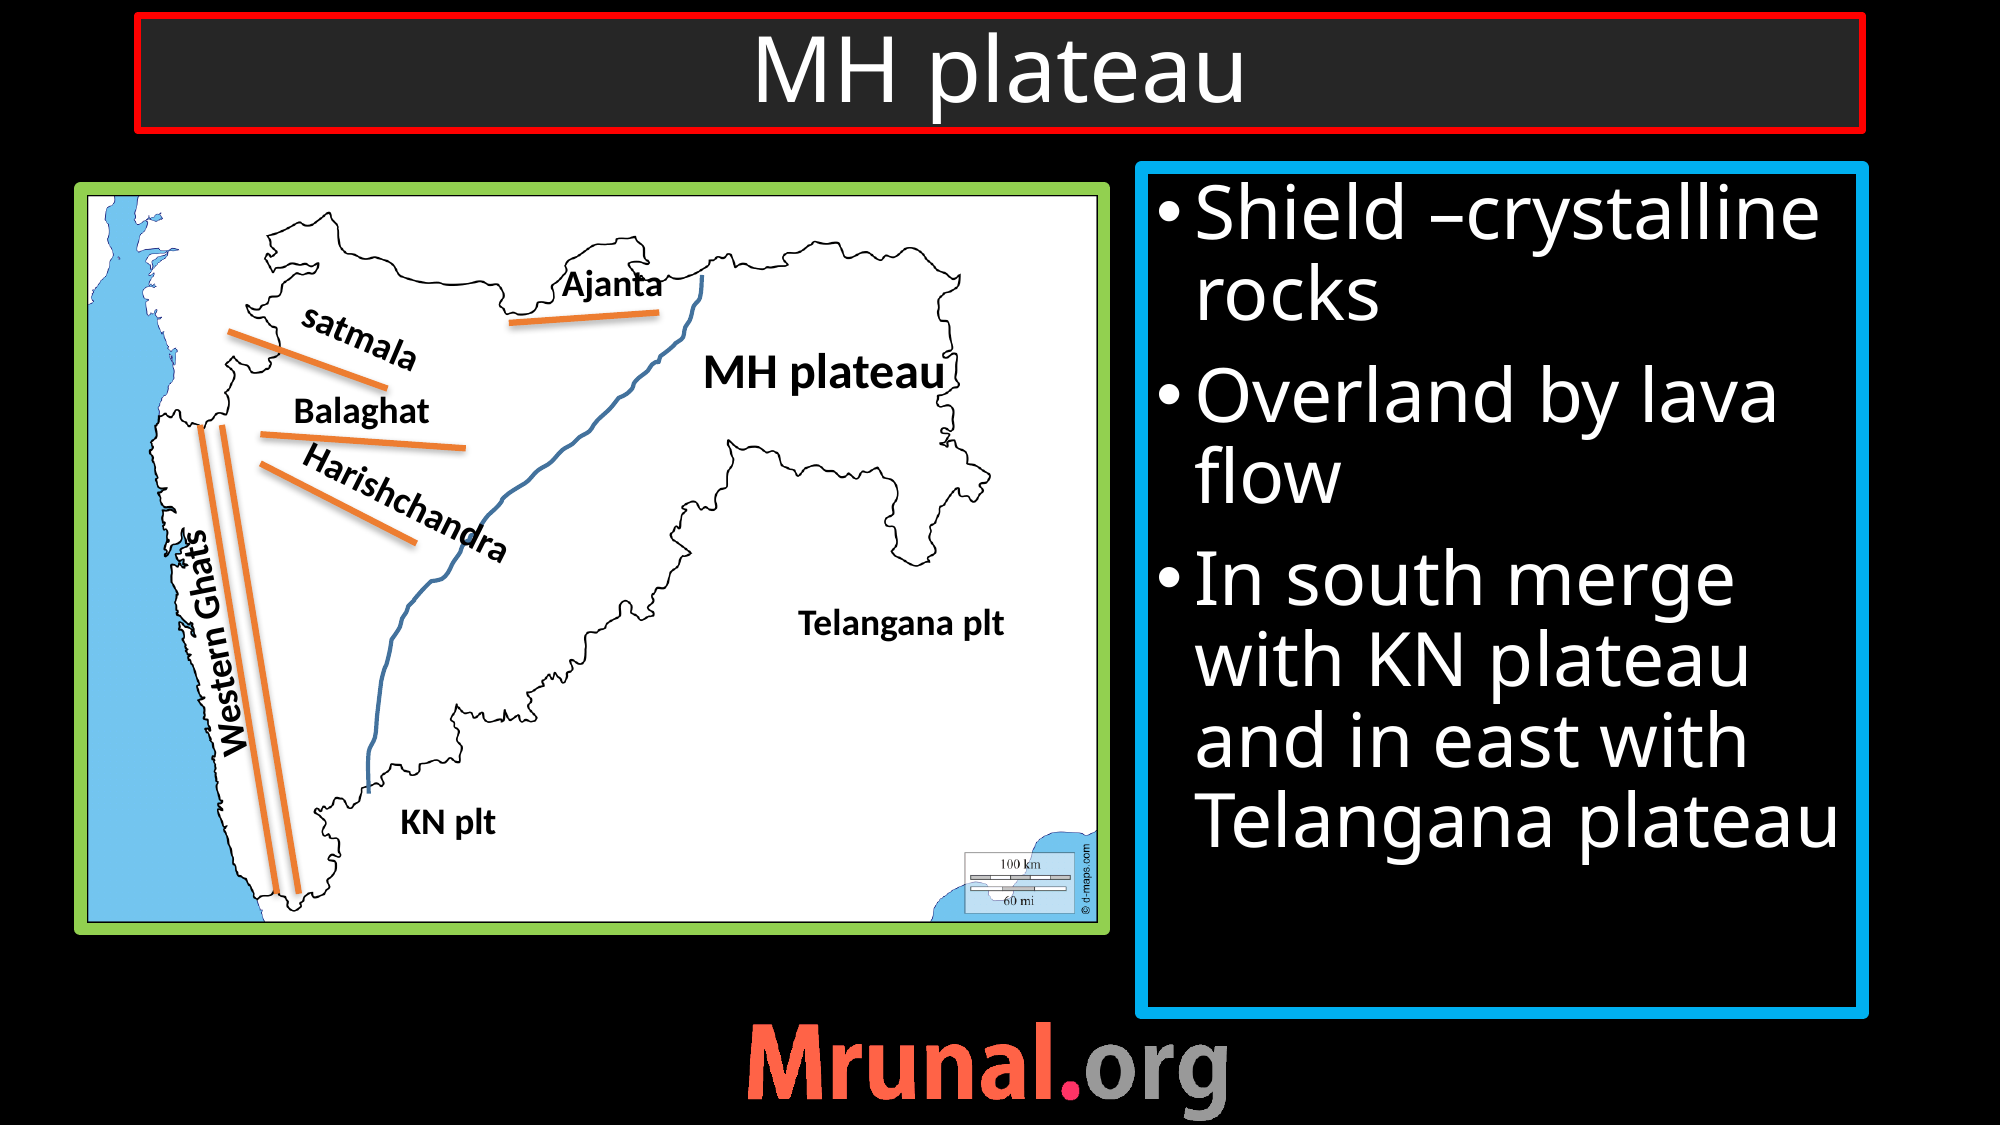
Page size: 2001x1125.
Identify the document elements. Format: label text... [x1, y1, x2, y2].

text_box Harishchandra [280, 416, 559, 597]
text_box Telangana plt [783, 590, 1030, 651]
text_box Western Ghats [145, 451, 266, 778]
picture [86, 194, 1098, 923]
text_box satmala [280, 277, 446, 378]
title MH plateau [137, 15, 1863, 131]
list Shield –crystalline rocks Overland by lava flow In south merge with KN plateau and in east with Telangana plateau [1141, 167, 1863, 1014]
text_box KN plt [385, 790, 632, 851]
text_box MH plateau [687, 331, 964, 407]
text_box Balaghat [279, 378, 461, 439]
text_box Ajanta [547, 252, 688, 312]
picture [741, 1005, 1230, 1125]
